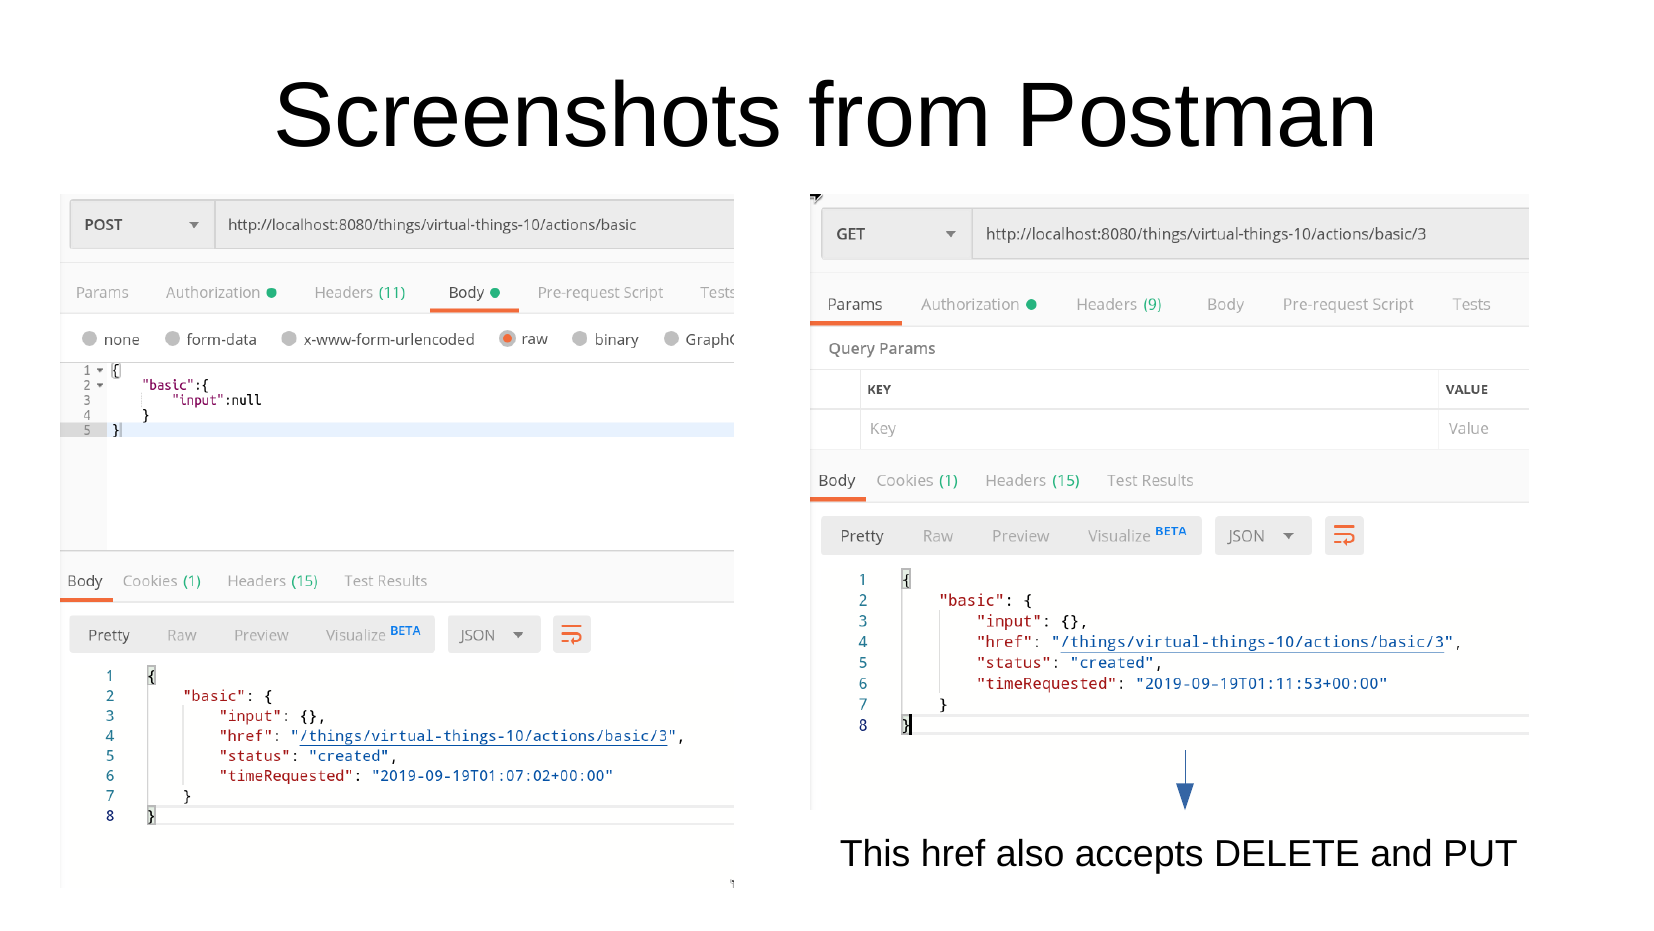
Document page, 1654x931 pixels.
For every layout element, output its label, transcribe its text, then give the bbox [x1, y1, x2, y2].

text_box This href also accepts DELETE and PUT [825, 825, 1534, 882]
picture [60, 194, 734, 888]
title Screenshots from Postman [82, 37, 1571, 193]
picture [810, 194, 1529, 811]
